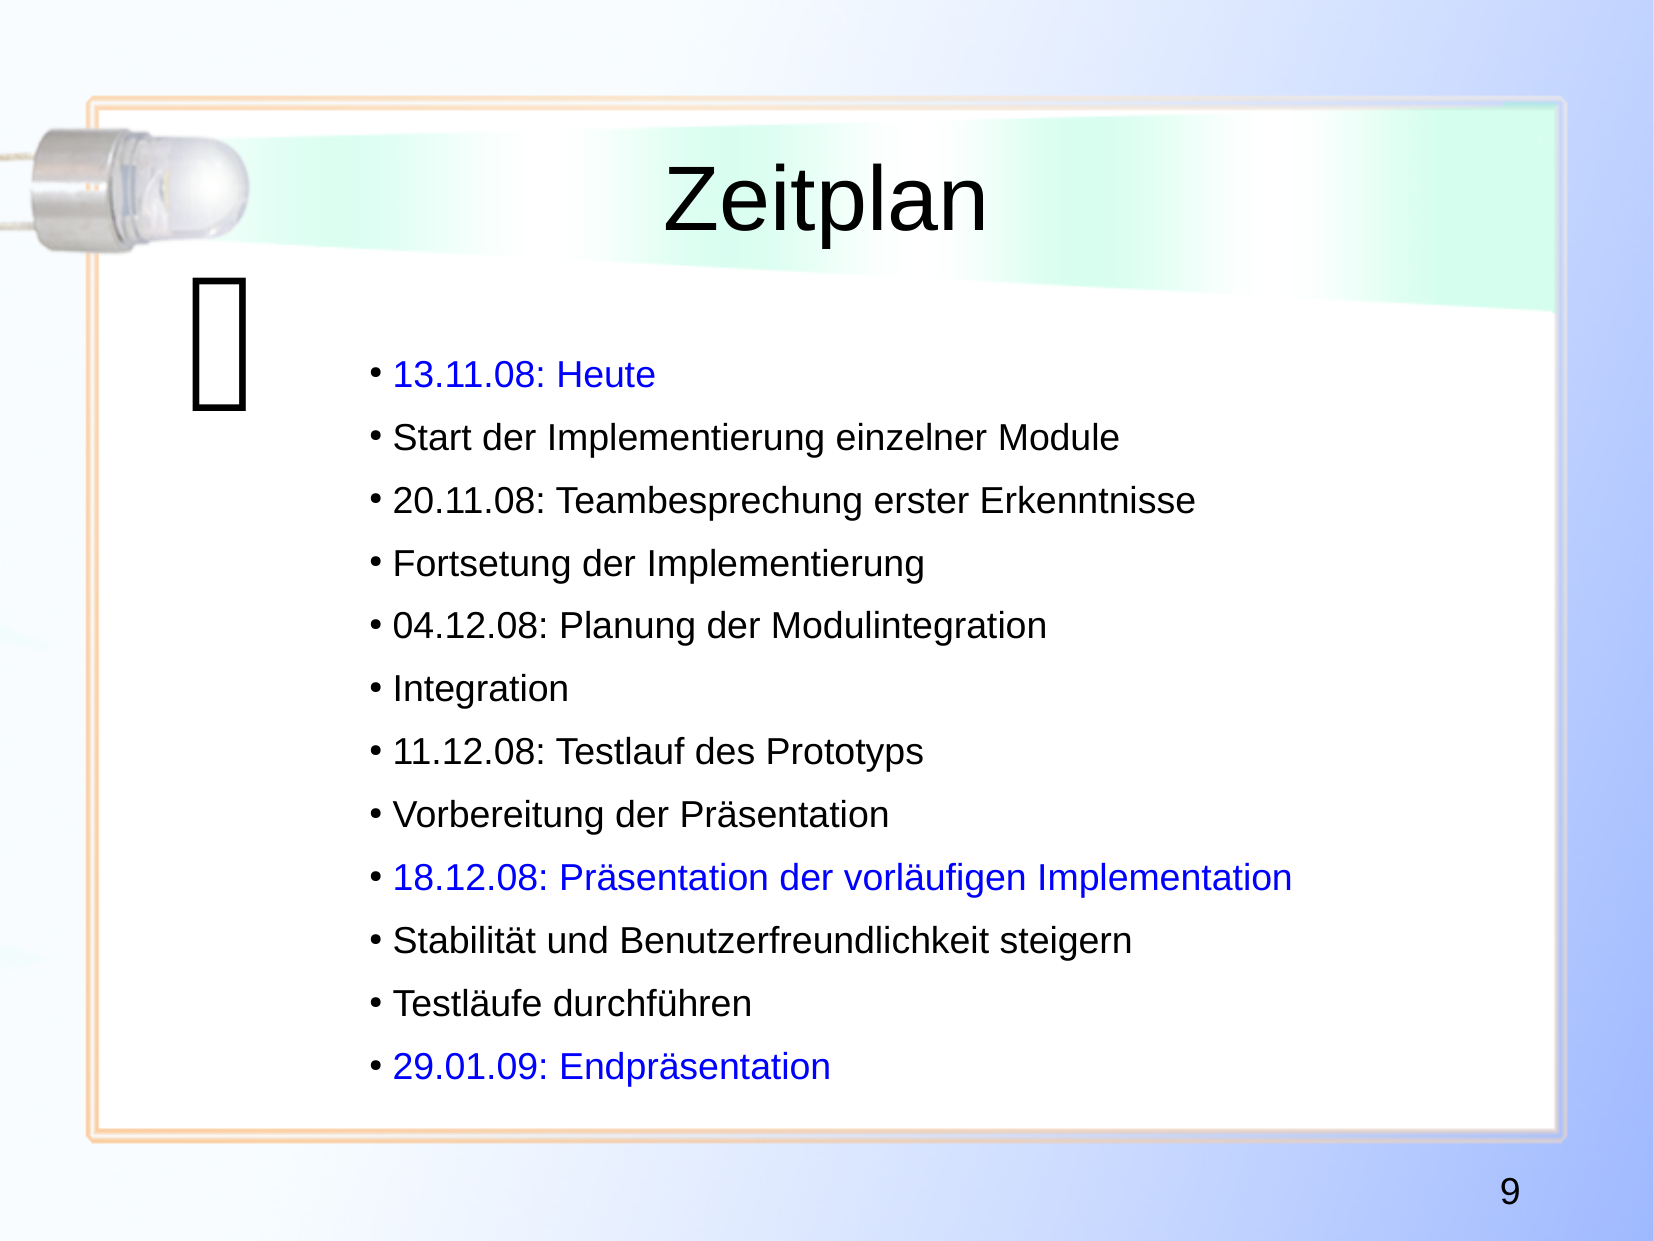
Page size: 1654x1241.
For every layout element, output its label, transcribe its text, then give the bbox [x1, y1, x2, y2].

picture [0, 0, 1654, 1241]
text_box 13.11.08: Heute Start der Implementierung einzelner Module 20.11.08: Teambesprechung erster Erkenntnisse Fortsetung der Implementierung 04.12.08: Planung der Modulintegration Integration 11.12.08: Testlauf des Prototyps Vorbereitung der Präsentation 18.12.08: Präsentation der vorläufigen Implementation Stabilität und Benutzerfreundlichkeit steigern Testläufe durchführen 29.01.09: Endpräsentation [354, 324, 1506, 1123]
text_box <Nummer> [1485, 1163, 1654, 1235]
text_box  [171, 265, 378, 503]
title Zeitplan [82, 102, 1571, 296]
